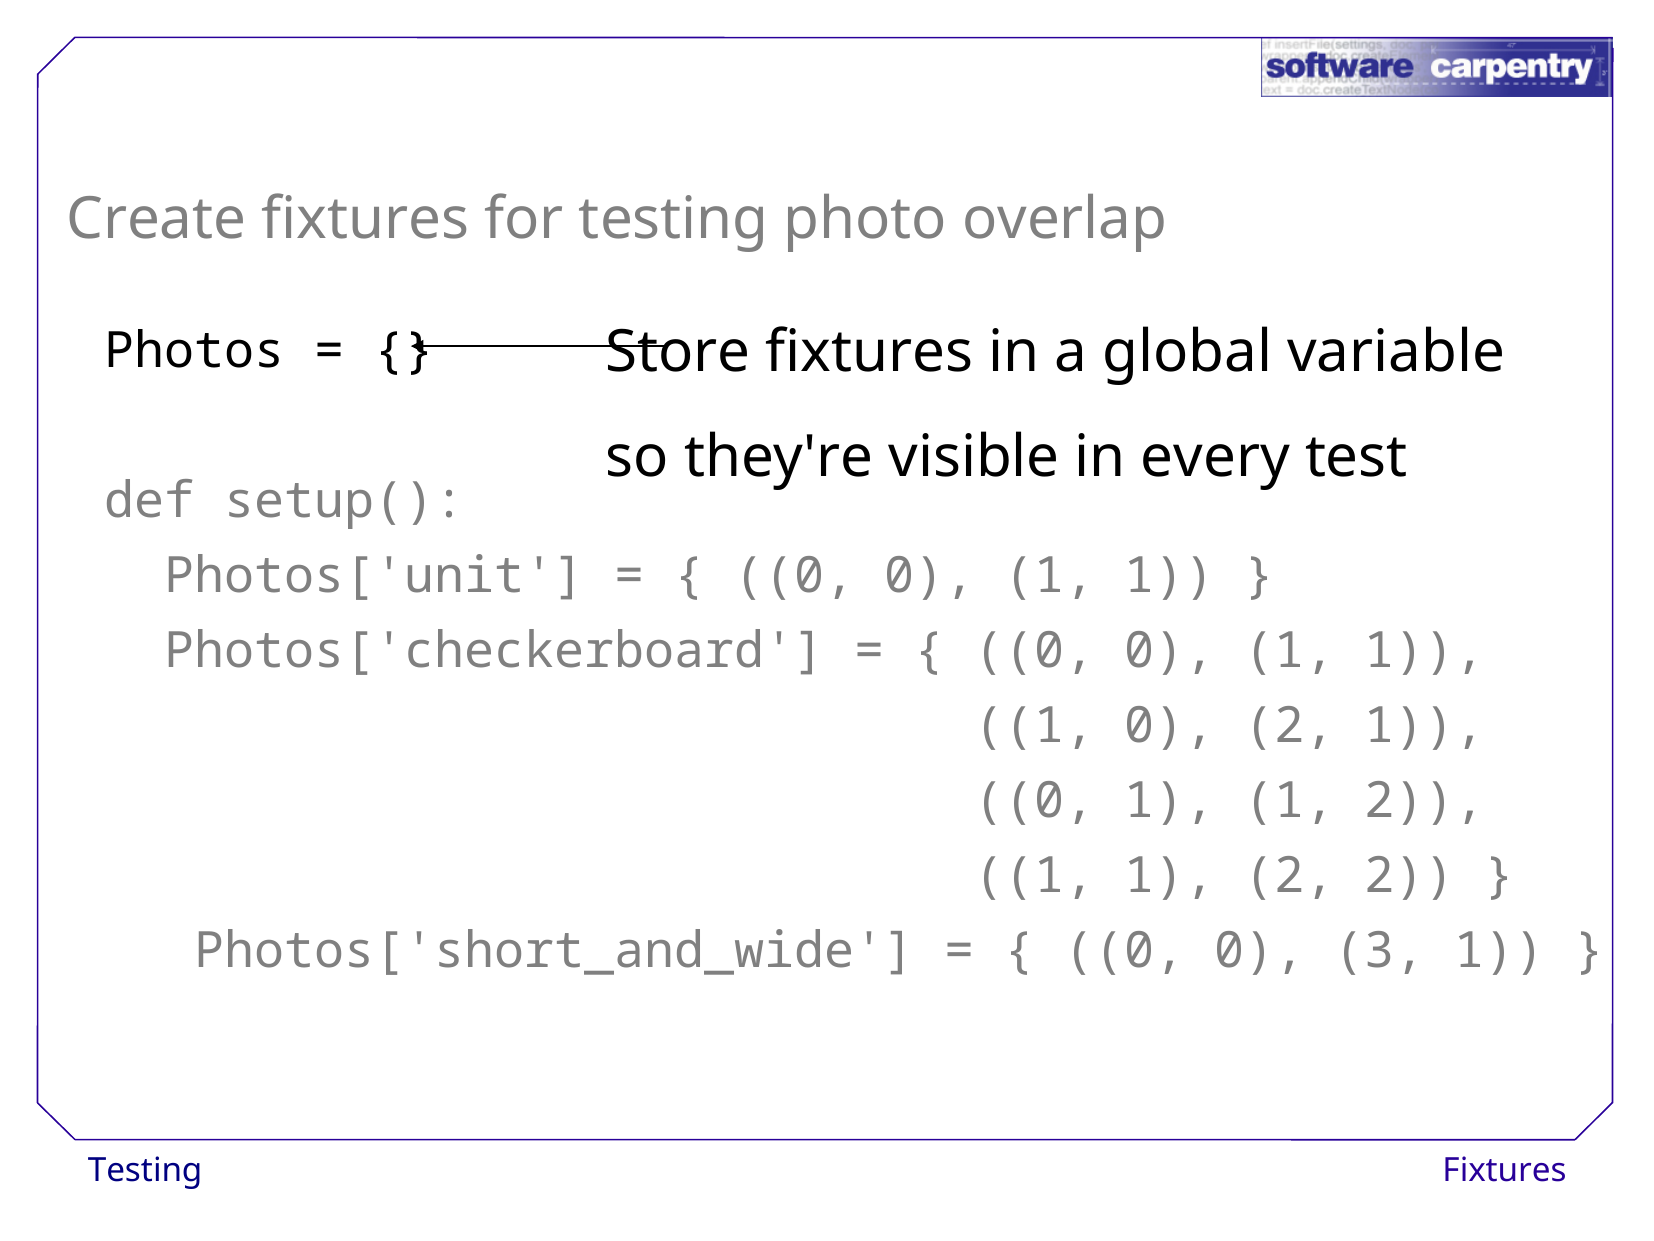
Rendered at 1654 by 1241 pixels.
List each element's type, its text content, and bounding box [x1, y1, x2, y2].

picture [1261, 39, 1613, 97]
text_box Create fixtures for testing photo overlap [51, 138, 1333, 259]
text_box Store fixtures in a global variable so they're visible in every test [590, 270, 1654, 496]
text_box Photos = {} def setup(): Photos['unit'] = { ((0, 0), (1, 1)) } Photos['checkerboard'] = { ((0, 0), (1, 1)), ((1, 0), (2, 1)), ((0, 1), (1, 2)), ((1, 1), (2, 2)) } Photos['short_and_wide'] = { ((0, 0), (3, 1)) } [89, 294, 1376, 1033]
